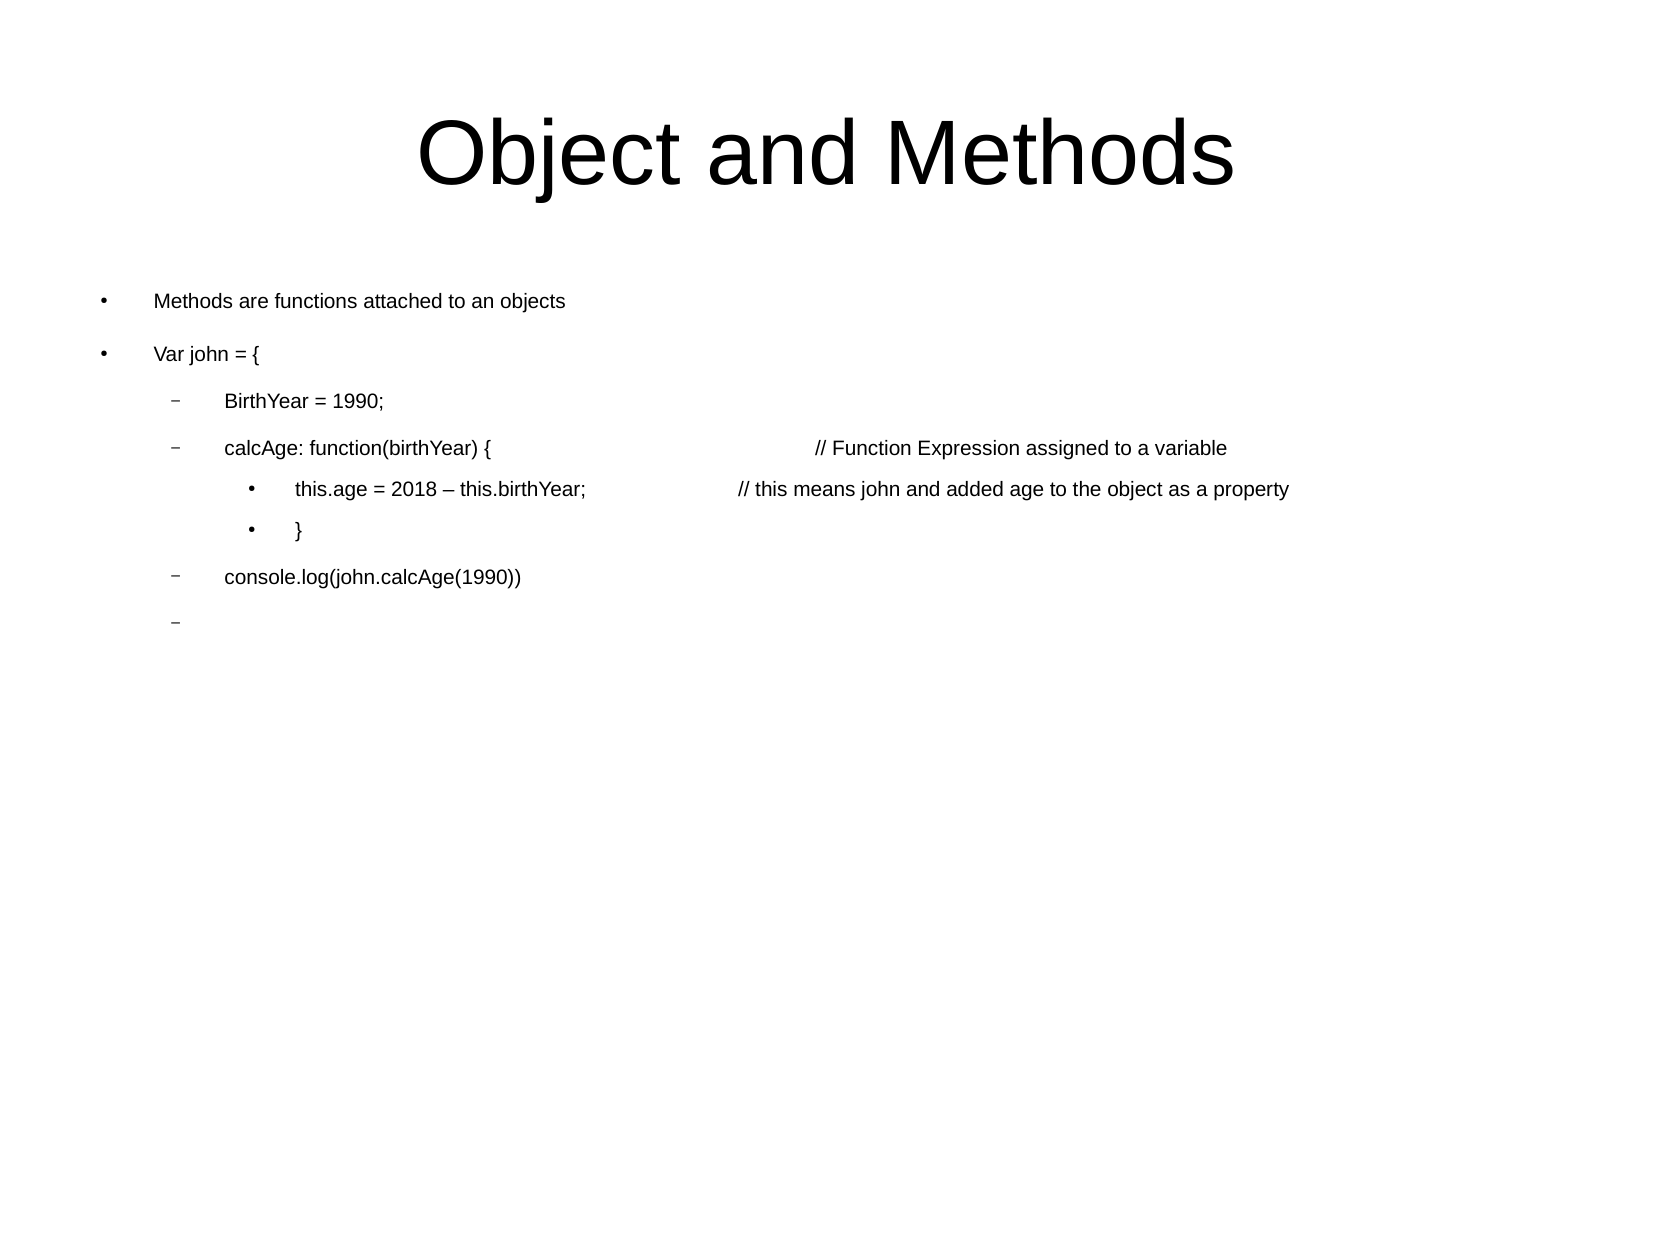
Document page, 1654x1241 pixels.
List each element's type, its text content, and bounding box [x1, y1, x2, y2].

list Methods are functions attached to an objects Var john = { BirthYear = 1990; calcAge: function(birthYear) { // Function Expression assigned to a variable this.age = 2018 – this.birthYear; // this means john and added age to the object as a property } console.log(john.calcAge(1990)) [82, 290, 1583, 1229]
title Object and Methods [82, 49, 1571, 257]
